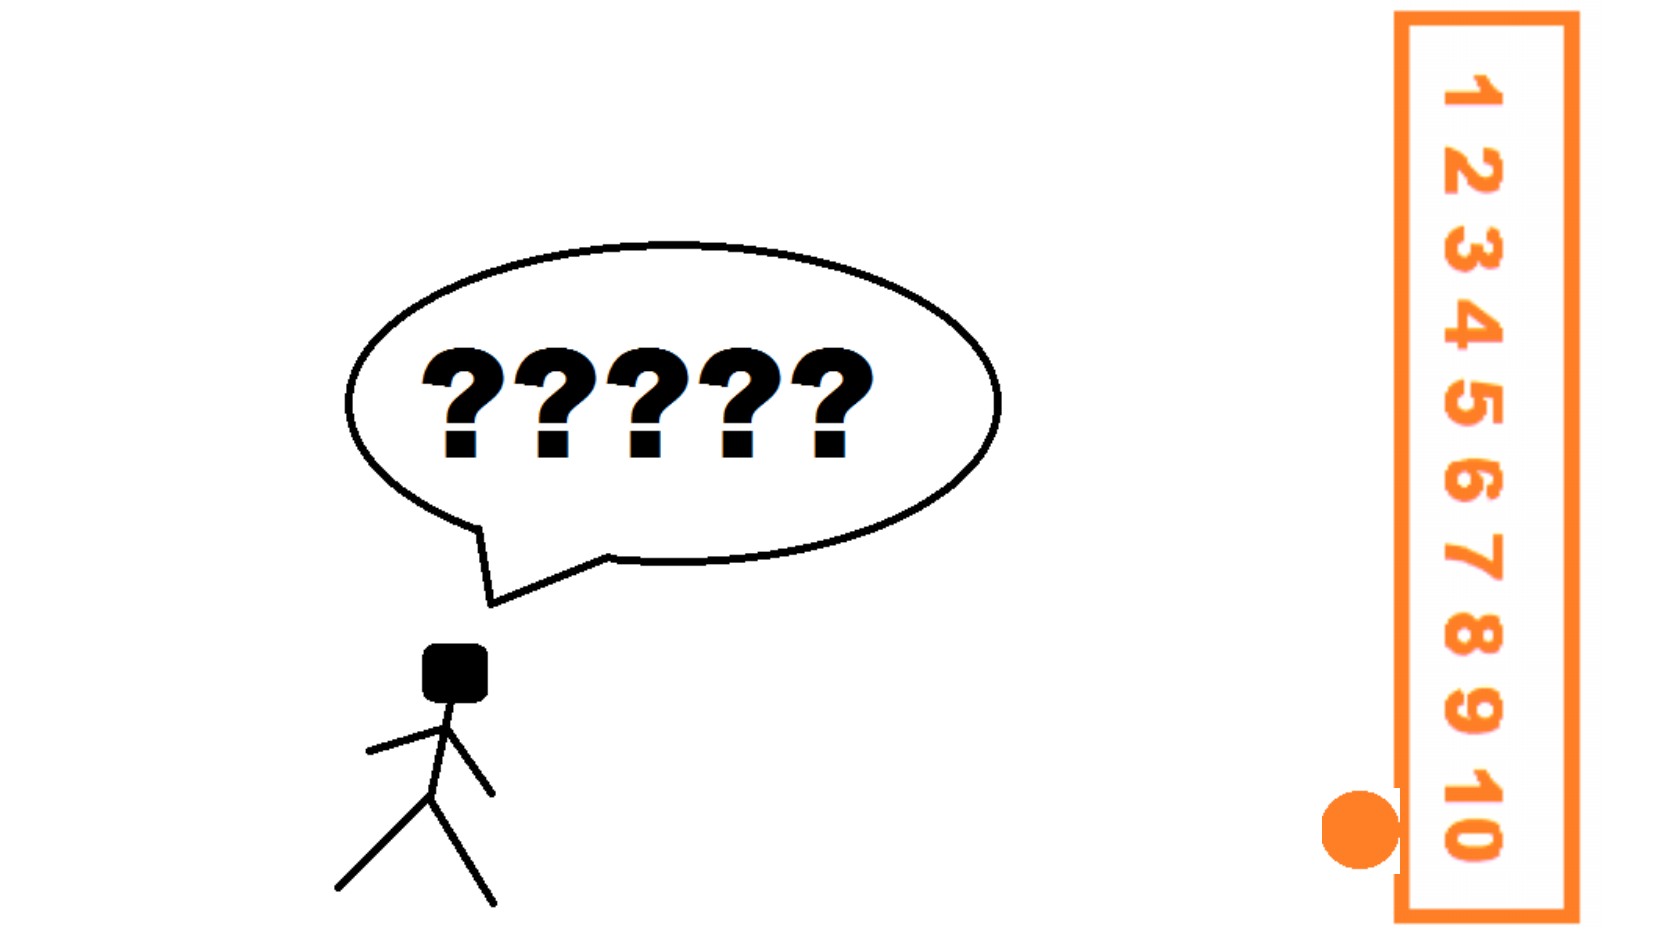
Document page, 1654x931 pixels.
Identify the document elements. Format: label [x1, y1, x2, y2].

picture [1322, 0, 1602, 926]
picture [283, 188, 1016, 931]
